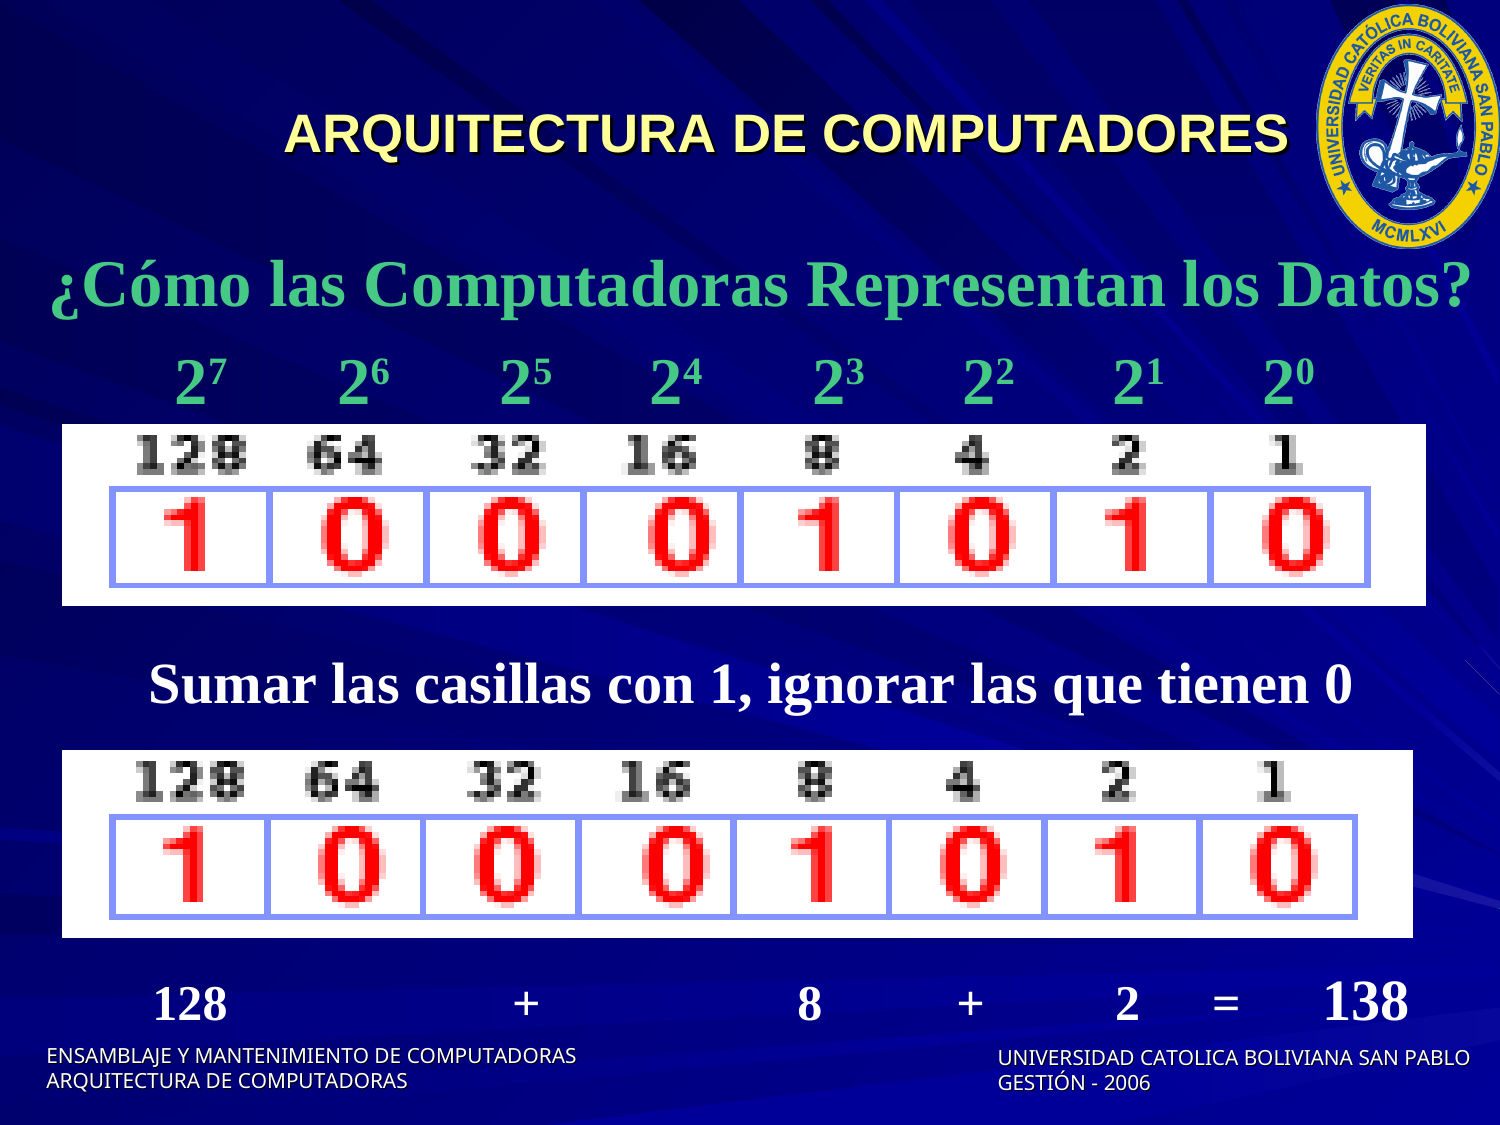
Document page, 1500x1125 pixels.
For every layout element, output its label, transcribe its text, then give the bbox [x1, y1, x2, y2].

text_box 27 [159, 329, 276, 426]
text_box 22 [947, 329, 1063, 426]
text_box 8 [782, 962, 838, 1038]
picture [62, 750, 1413, 938]
text_box Sumar las casillas con 1, ignorar las que tienen 0 [124, 637, 1379, 723]
text_box 2 [1100, 962, 1155, 1038]
text_box 24 [634, 329, 751, 426]
text_box + [497, 962, 556, 1038]
text_box 20 [1247, 329, 1363, 426]
text_box 128 [137, 962, 243, 1038]
text_box ARQUITECTURA DE COMPUTADORES [112, 78, 1463, 185]
text_box 25 [484, 329, 601, 426]
picture [1316, 4, 1500, 231]
text_box 23 [797, 329, 913, 426]
text_box 21 [1097, 329, 1213, 426]
picture [62, 424, 1426, 606]
text_box 26 [322, 329, 438, 426]
text_box 138 [1307, 954, 1425, 1040]
text_box + [941, 962, 1000, 1038]
text_box = [1197, 962, 1256, 1038]
text_box ¿Cómo las Computadoras Representan los Datos? [0, 231, 1500, 328]
